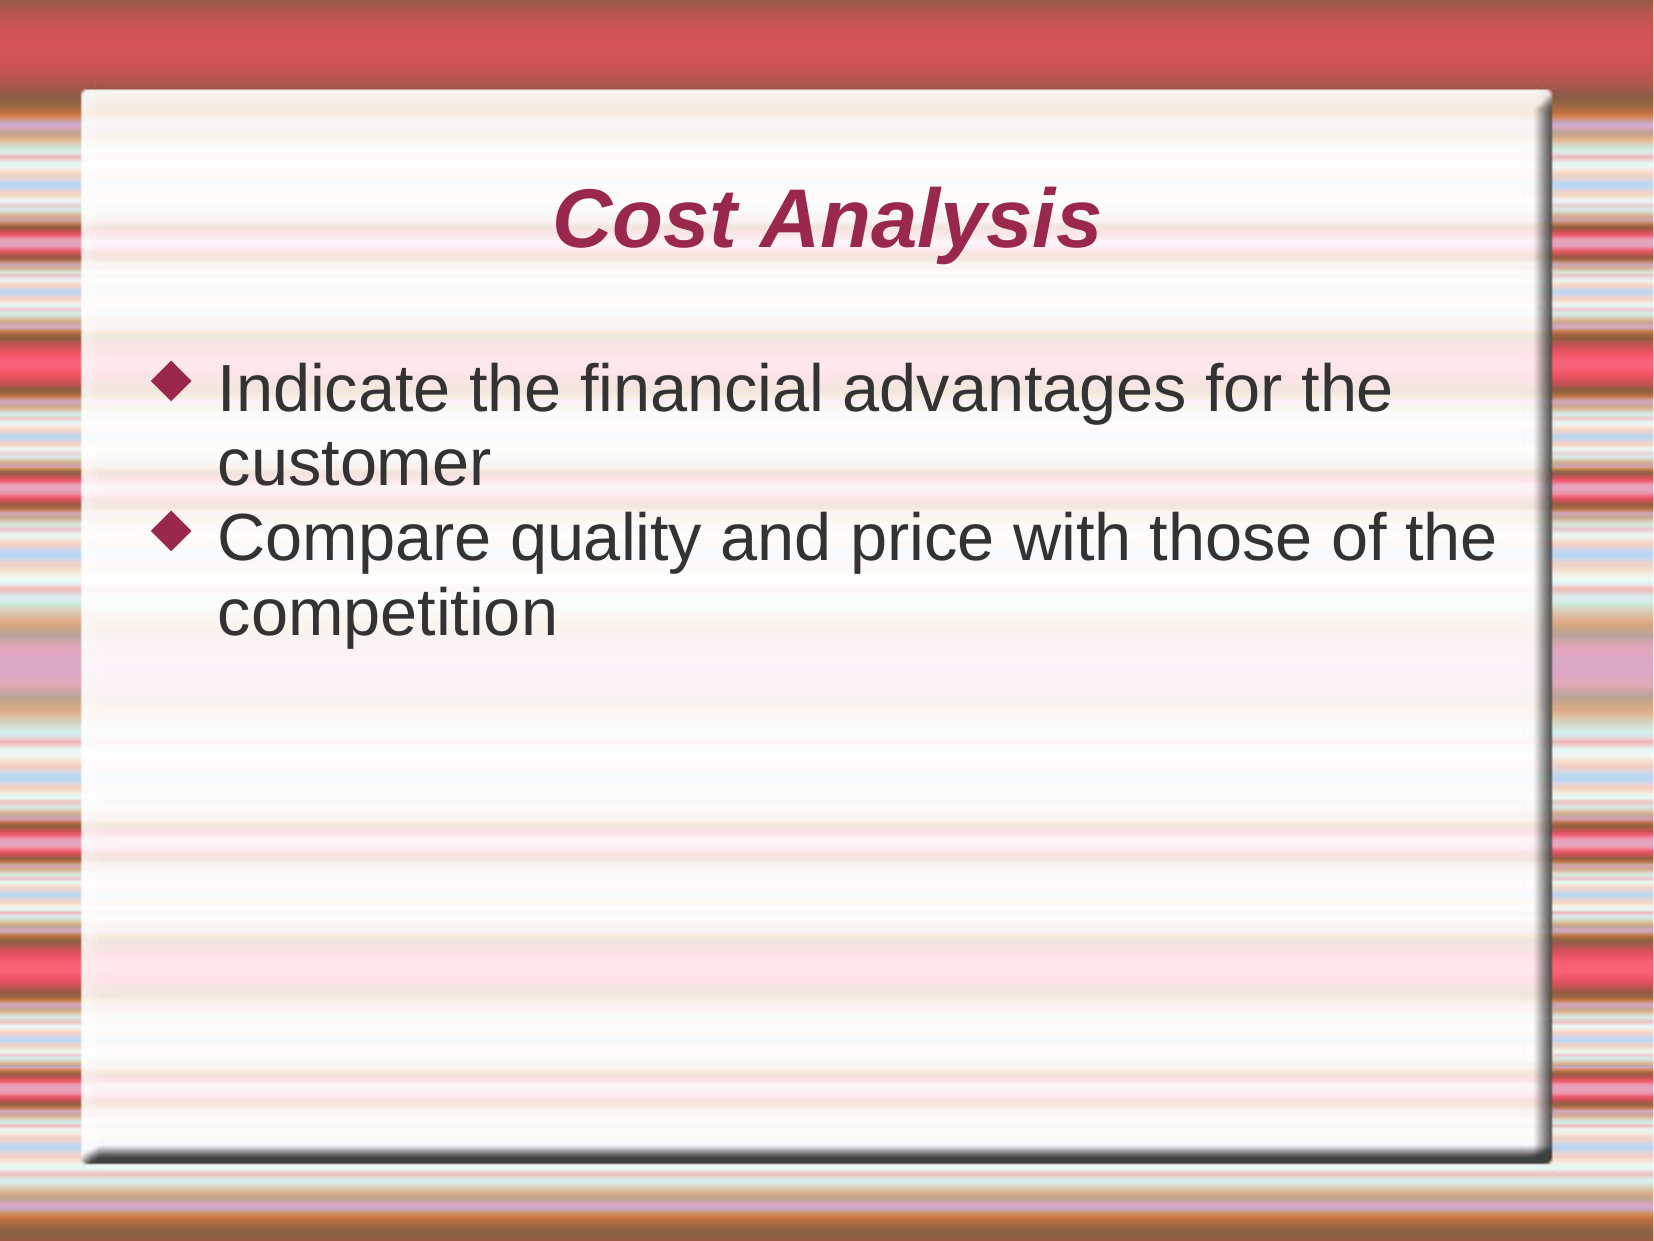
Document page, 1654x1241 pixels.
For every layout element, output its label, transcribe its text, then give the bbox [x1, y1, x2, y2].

title Cost Analysis [121, 114, 1534, 322]
list Indicate the financial advantages for the customer Compare quality and price with those of the competition [134, 350, 1516, 1133]
picture [0, 0, 1654, 1241]
